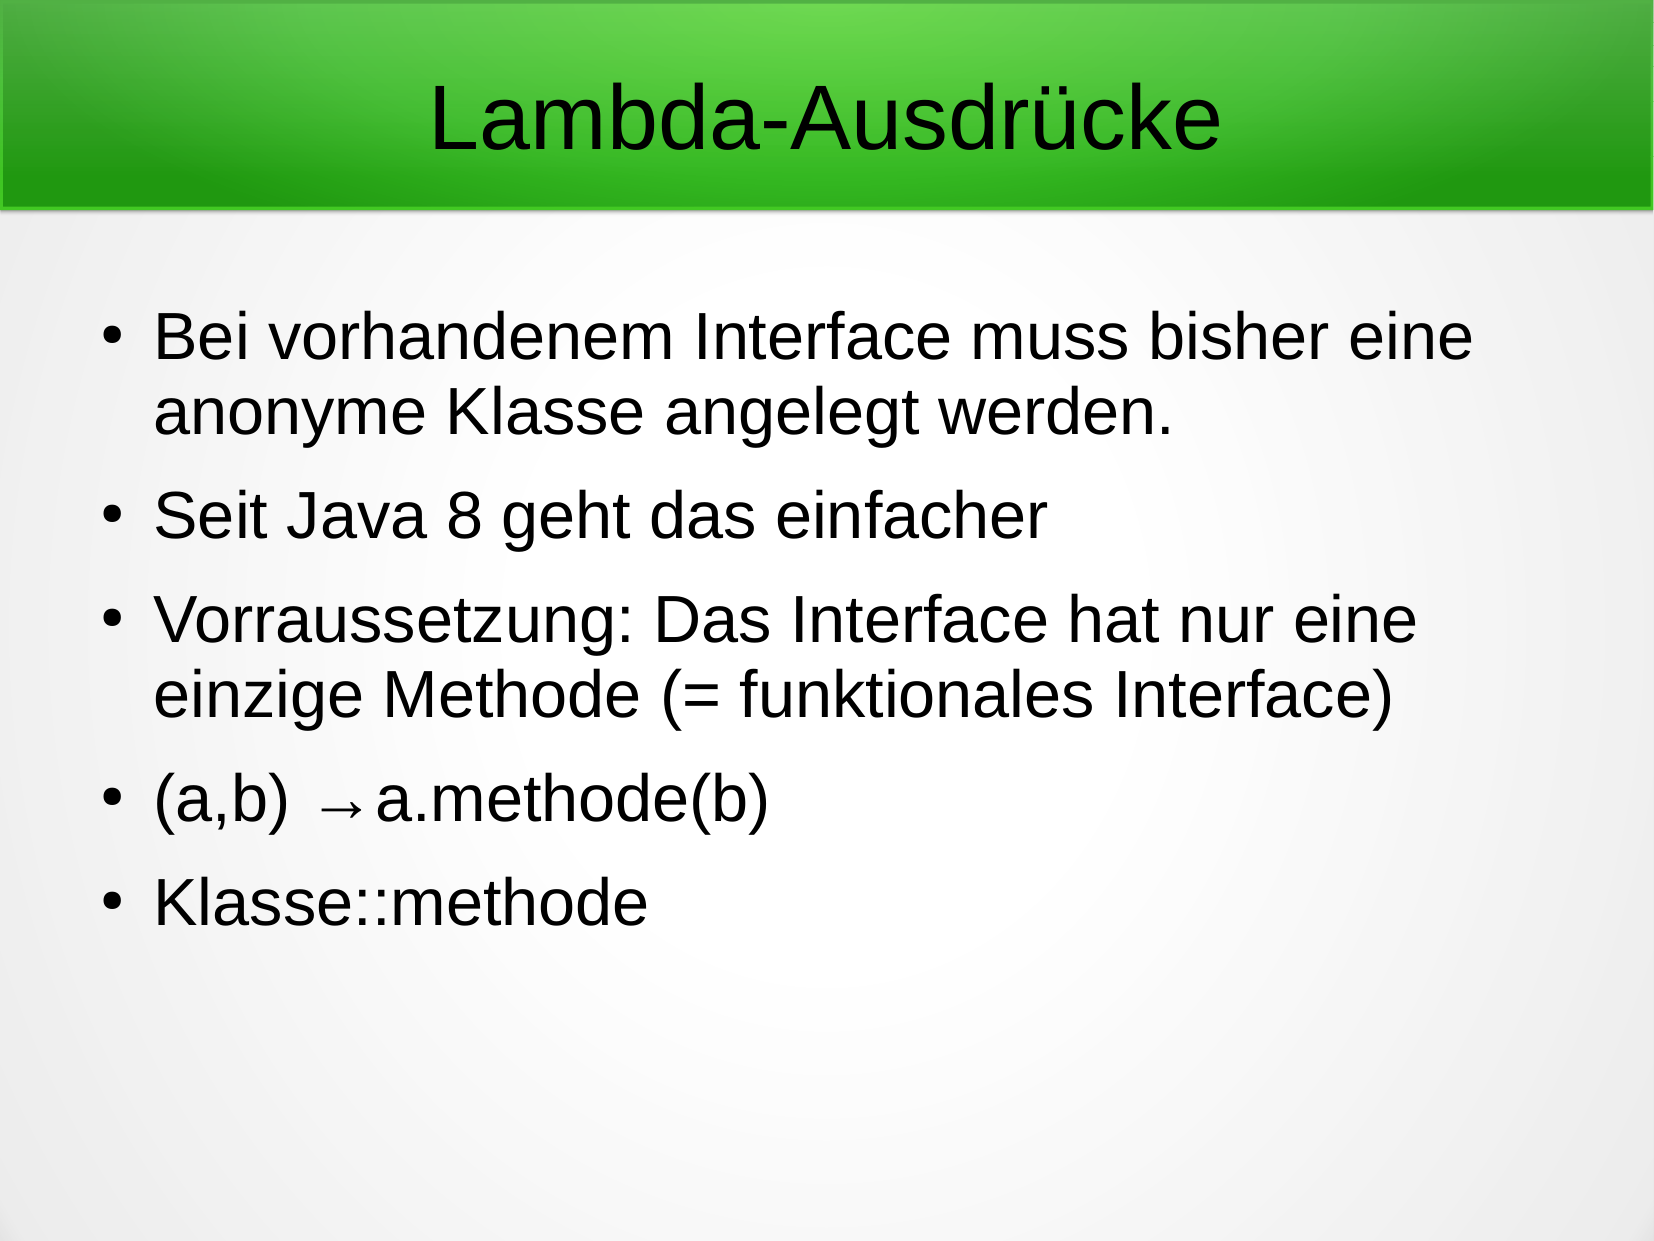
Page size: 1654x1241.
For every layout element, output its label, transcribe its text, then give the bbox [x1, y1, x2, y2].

title Lambda-Ausdrücke [82, 47, 1571, 189]
list Bei vorhandenem Interface muss bisher eine anonyme Klasse angelegt werden. Seit Java 8 geht das einfacher Vorraussetzung: Das Interface hat nur eine einzige Methode (= funktionales Interface) (a,b) →a.methode(b) Klasse::methode [82, 299, 1571, 1019]
